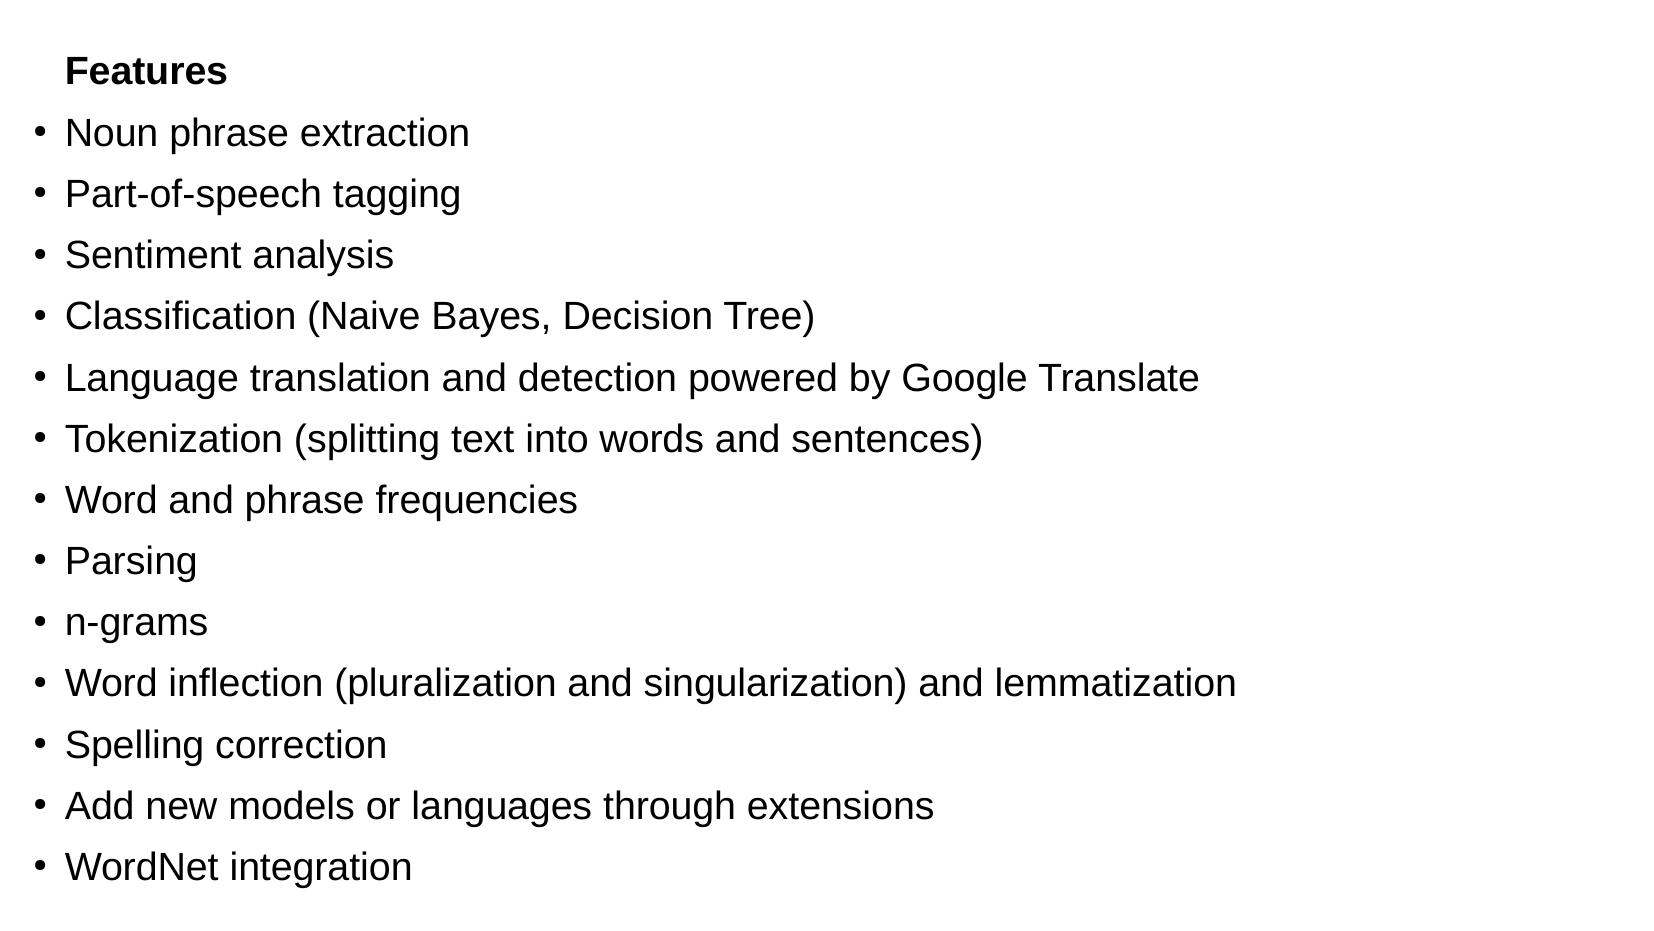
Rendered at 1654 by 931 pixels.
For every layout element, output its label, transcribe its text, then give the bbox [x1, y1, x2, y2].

list Features Noun phrase extraction Part-of-speech tagging Sentiment analysis Classification (Naive Bayes, Decision Tree) Language translation and detection powered by Google Translate Tokenization (splitting text into words and sentences) Word and phrase frequencies Parsing n-grams Word inflection (pluralization and singularization) and lemmatization Spelling correction Add new models or languages through extensions WordNet integration [22, 49, 1630, 896]
